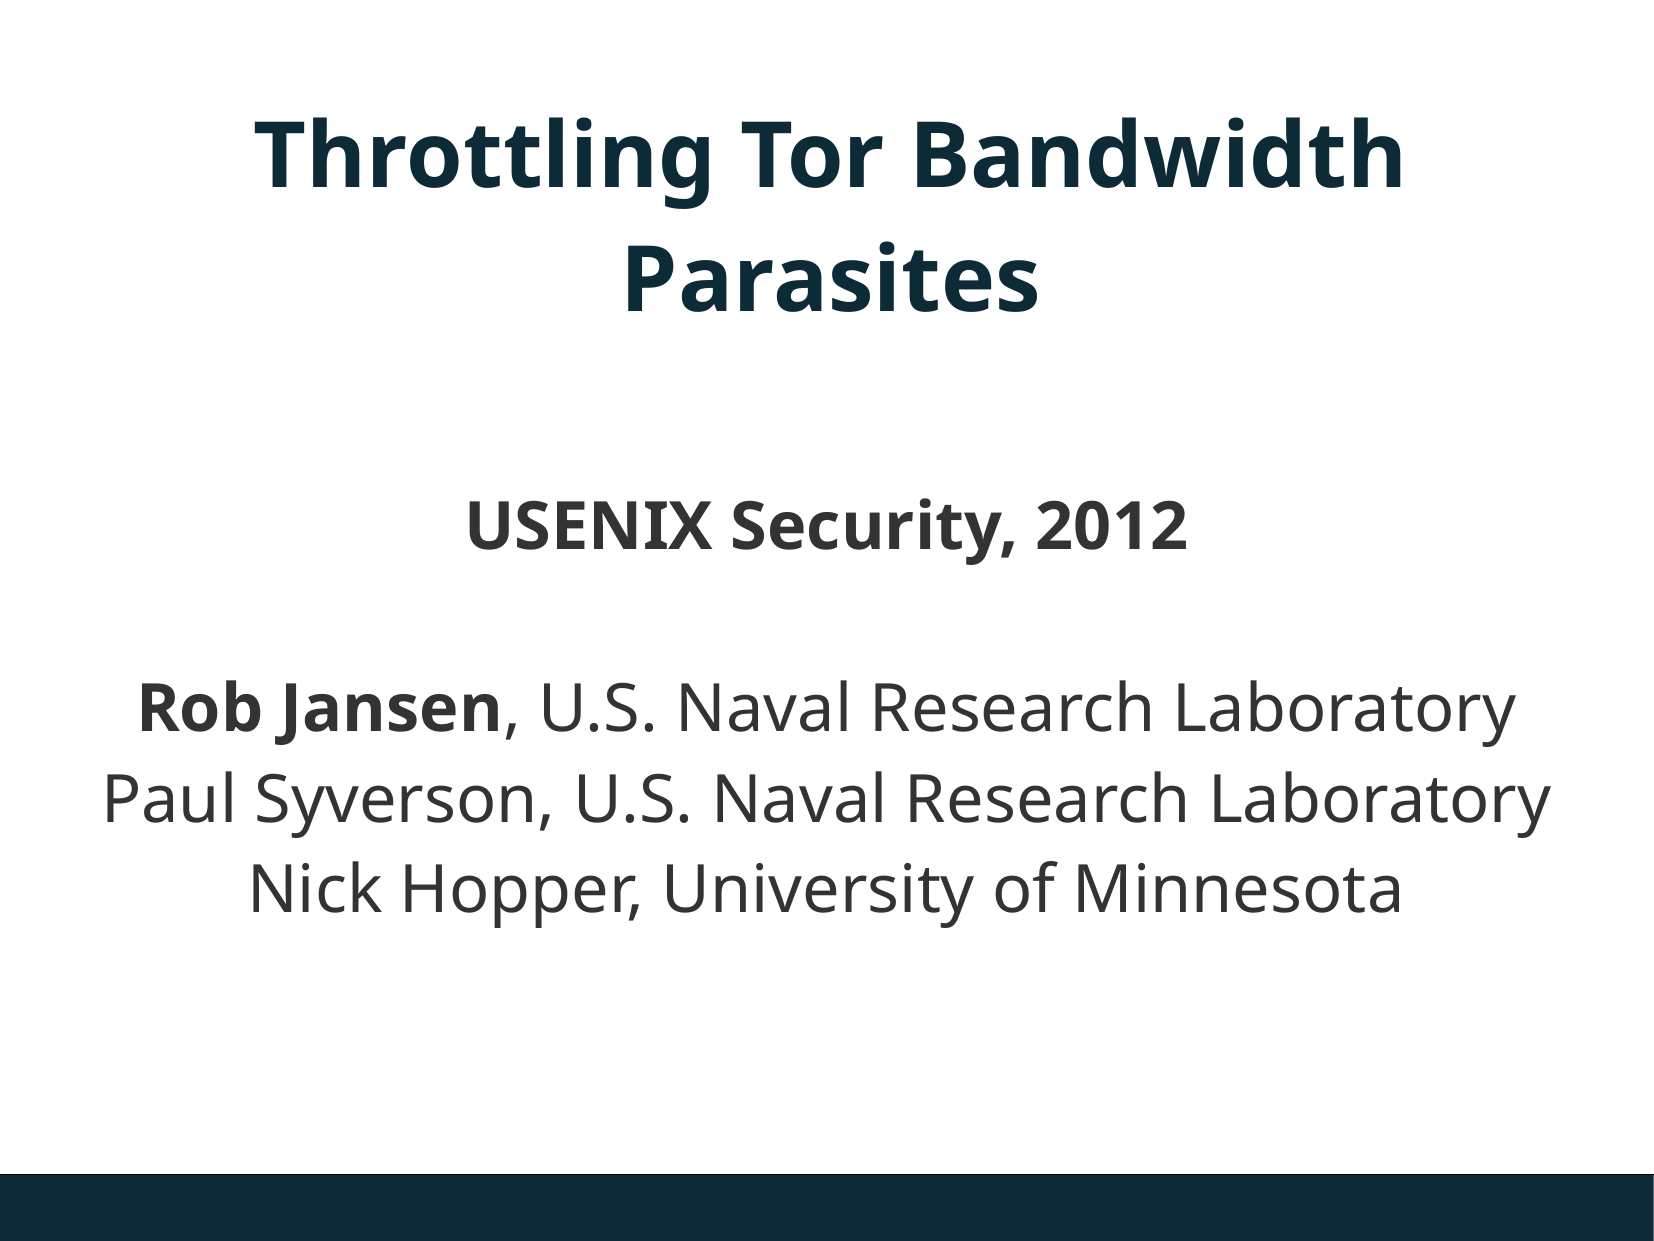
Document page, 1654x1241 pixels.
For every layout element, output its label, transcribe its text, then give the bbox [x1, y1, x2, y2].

subtitle USENIX Security, 2012 Rob Jansen, U.S. Naval Research Laboratory Paul Syverson, U.S. Naval Research Laboratory Nick Hopper, University of Minnesota [82, 296, 1571, 1115]
title Throttling Tor Bandwidth Parasites [86, 107, 1575, 320]
